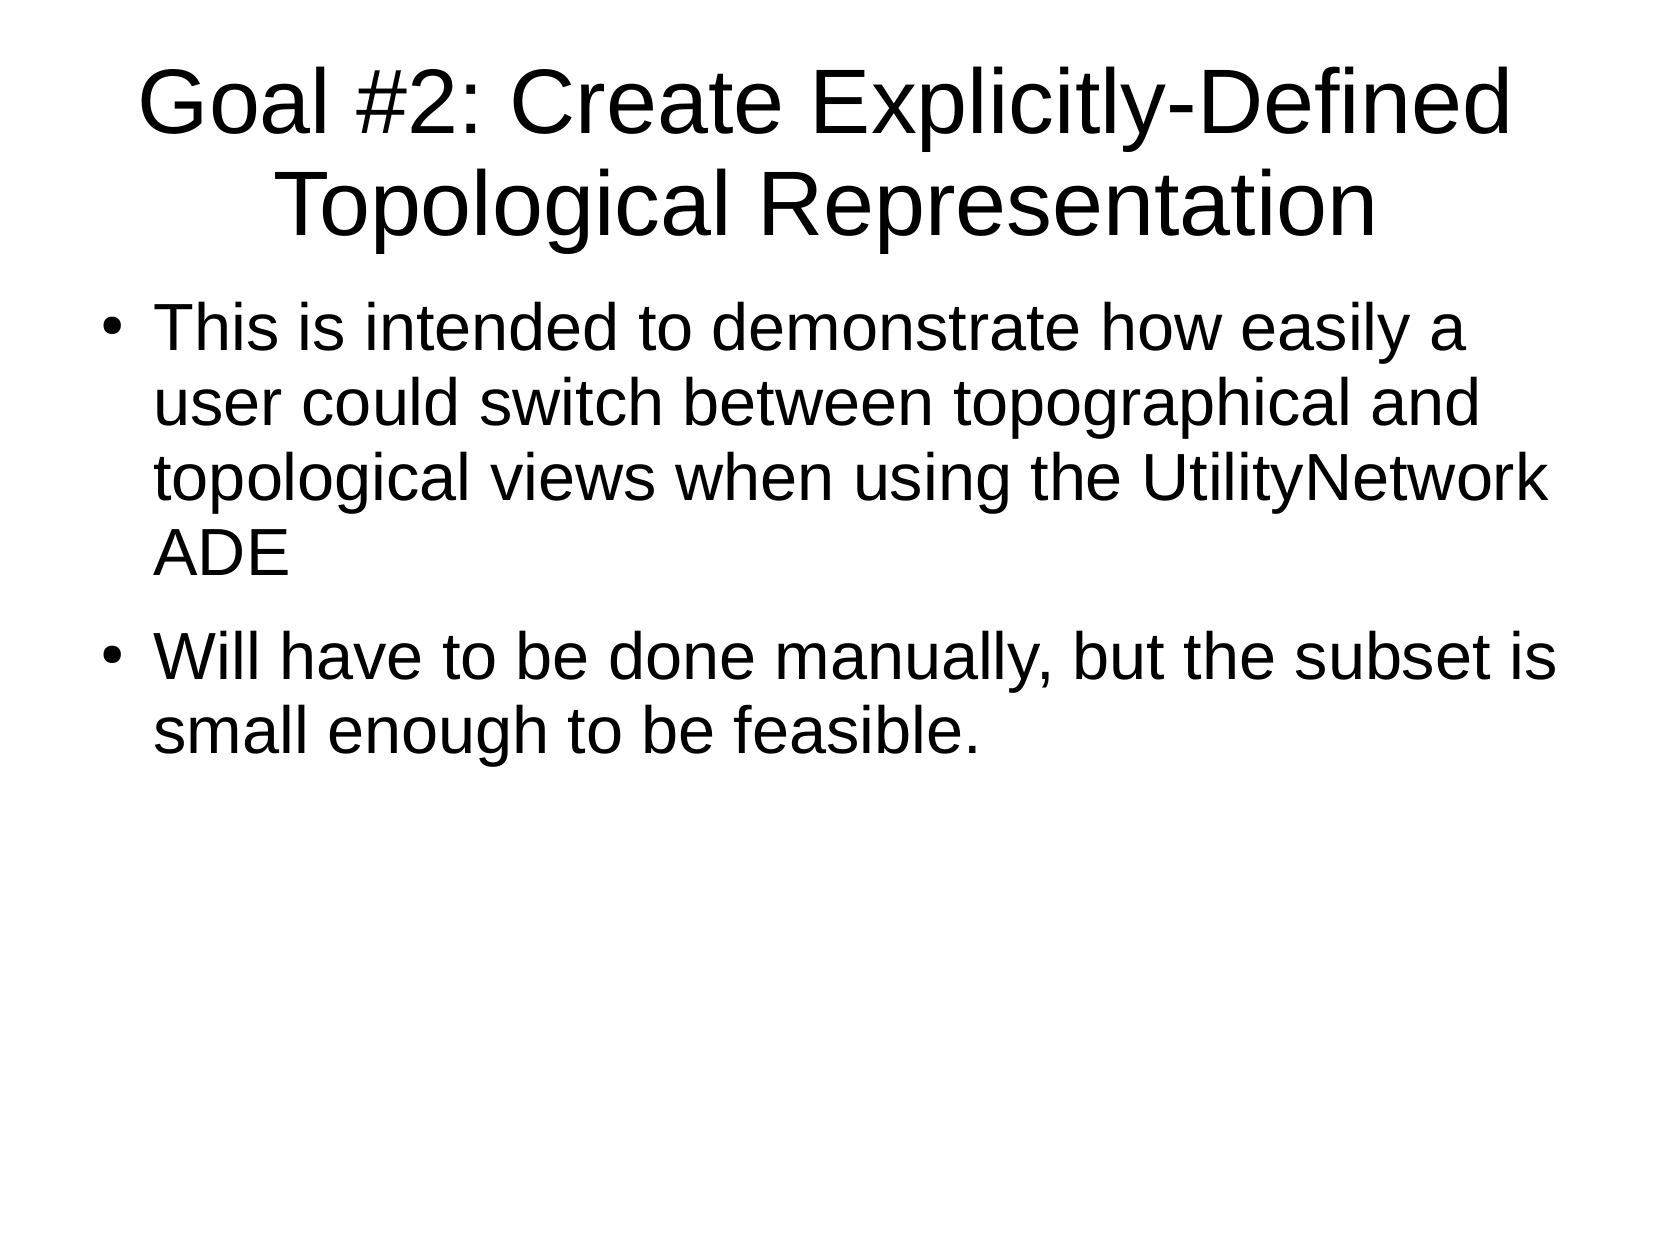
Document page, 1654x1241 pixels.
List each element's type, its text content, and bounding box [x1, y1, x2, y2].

title Goal #2: Create Explicitly-Defined Topological Representation [82, 49, 1571, 257]
list This is intended to demonstrate how easily a user could switch between topographical and topological views when using the UtilityNetwork ADE Will have to be done manually, but the subset is small enough to be feasible. [82, 290, 1571, 1171]
